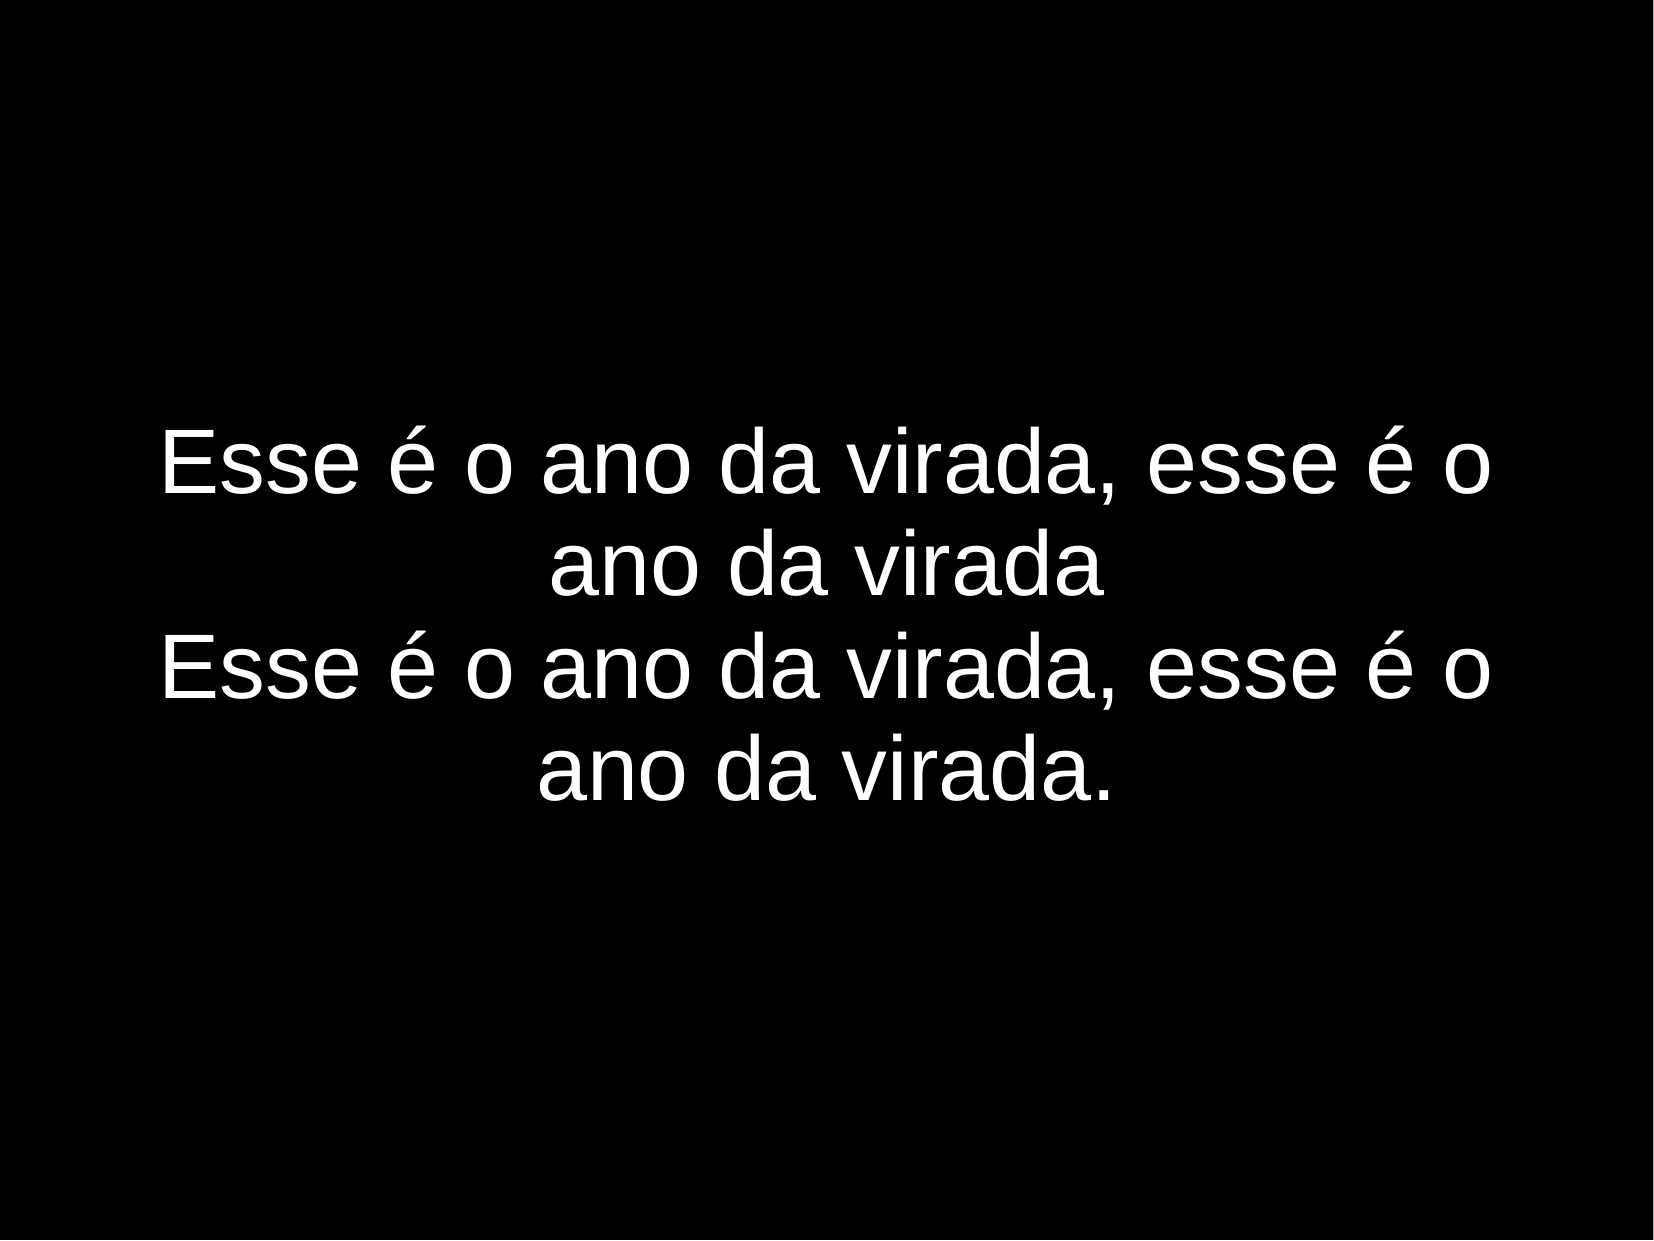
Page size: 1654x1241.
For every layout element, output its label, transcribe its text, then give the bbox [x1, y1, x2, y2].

subtitle Esse é o ano da virada, esse é o ano da virada Esse é o ano da virada, esse é o ano da virada. [82, 49, 1571, 1182]
